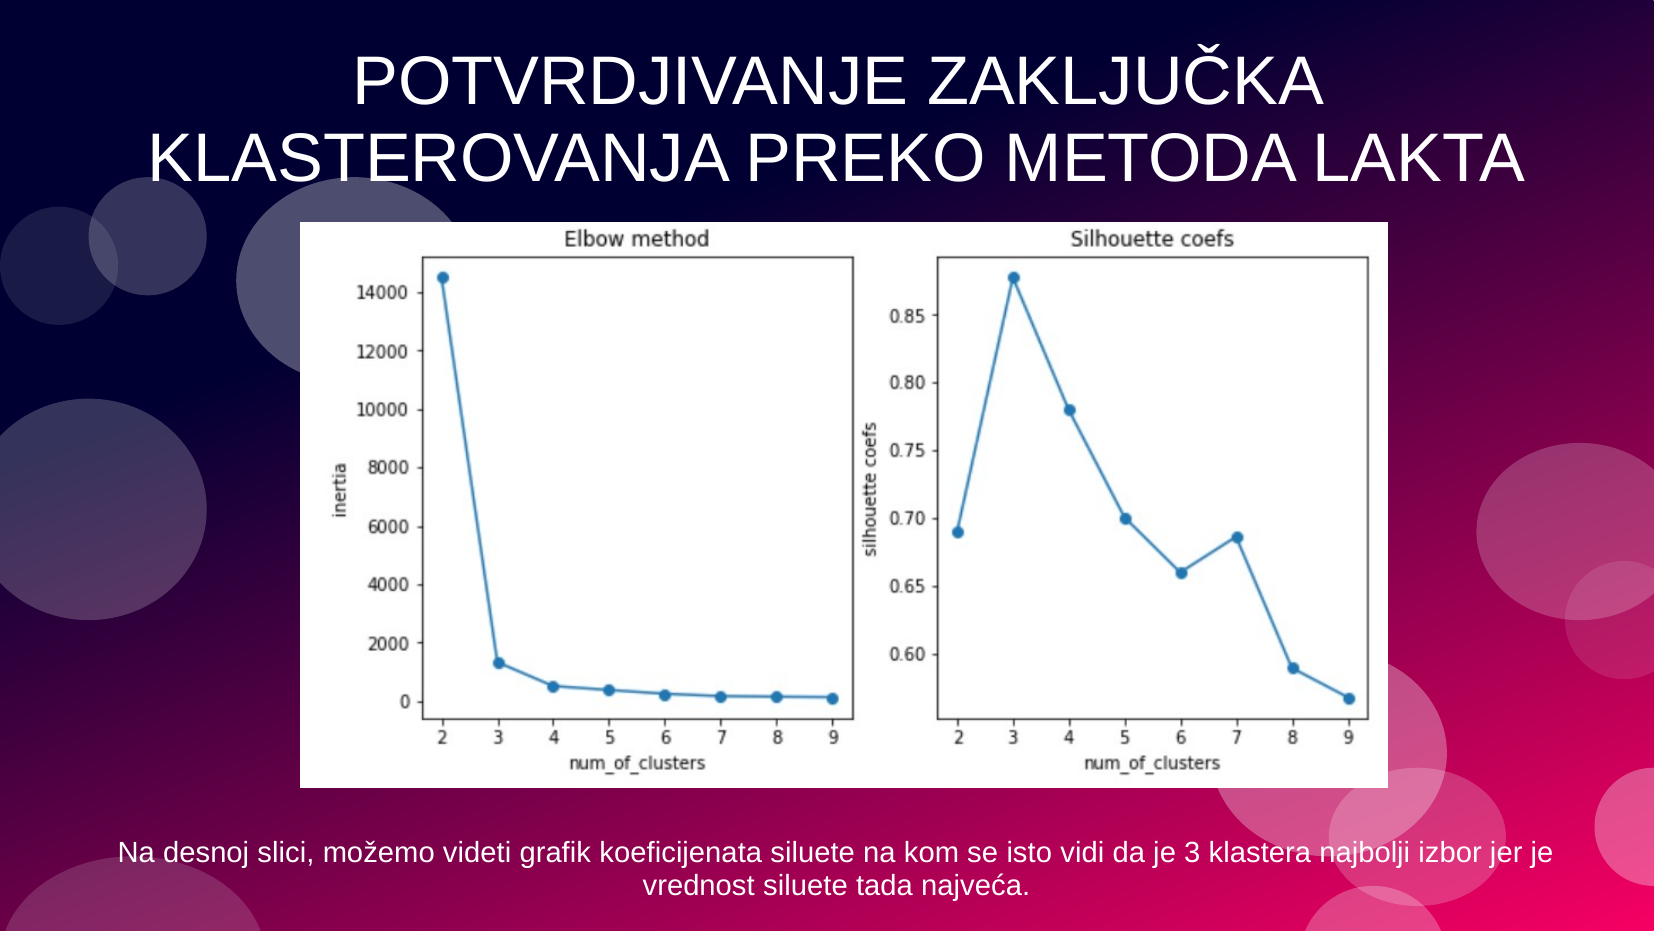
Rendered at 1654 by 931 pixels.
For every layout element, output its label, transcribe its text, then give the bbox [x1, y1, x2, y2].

title POTVRDJIVANJE ZAKLJUČKA KLASTEROVANJA PREKO METODA LAKTA [98, 37, 1576, 200]
title Na desnoj slici, možemo videti grafik koeficijenata siluete na kom se isto vidi da je 3 klastera najbolji izbor jer je vrednost siluete tada najveća. [98, 787, 1576, 931]
picture [300, 222, 1388, 787]
